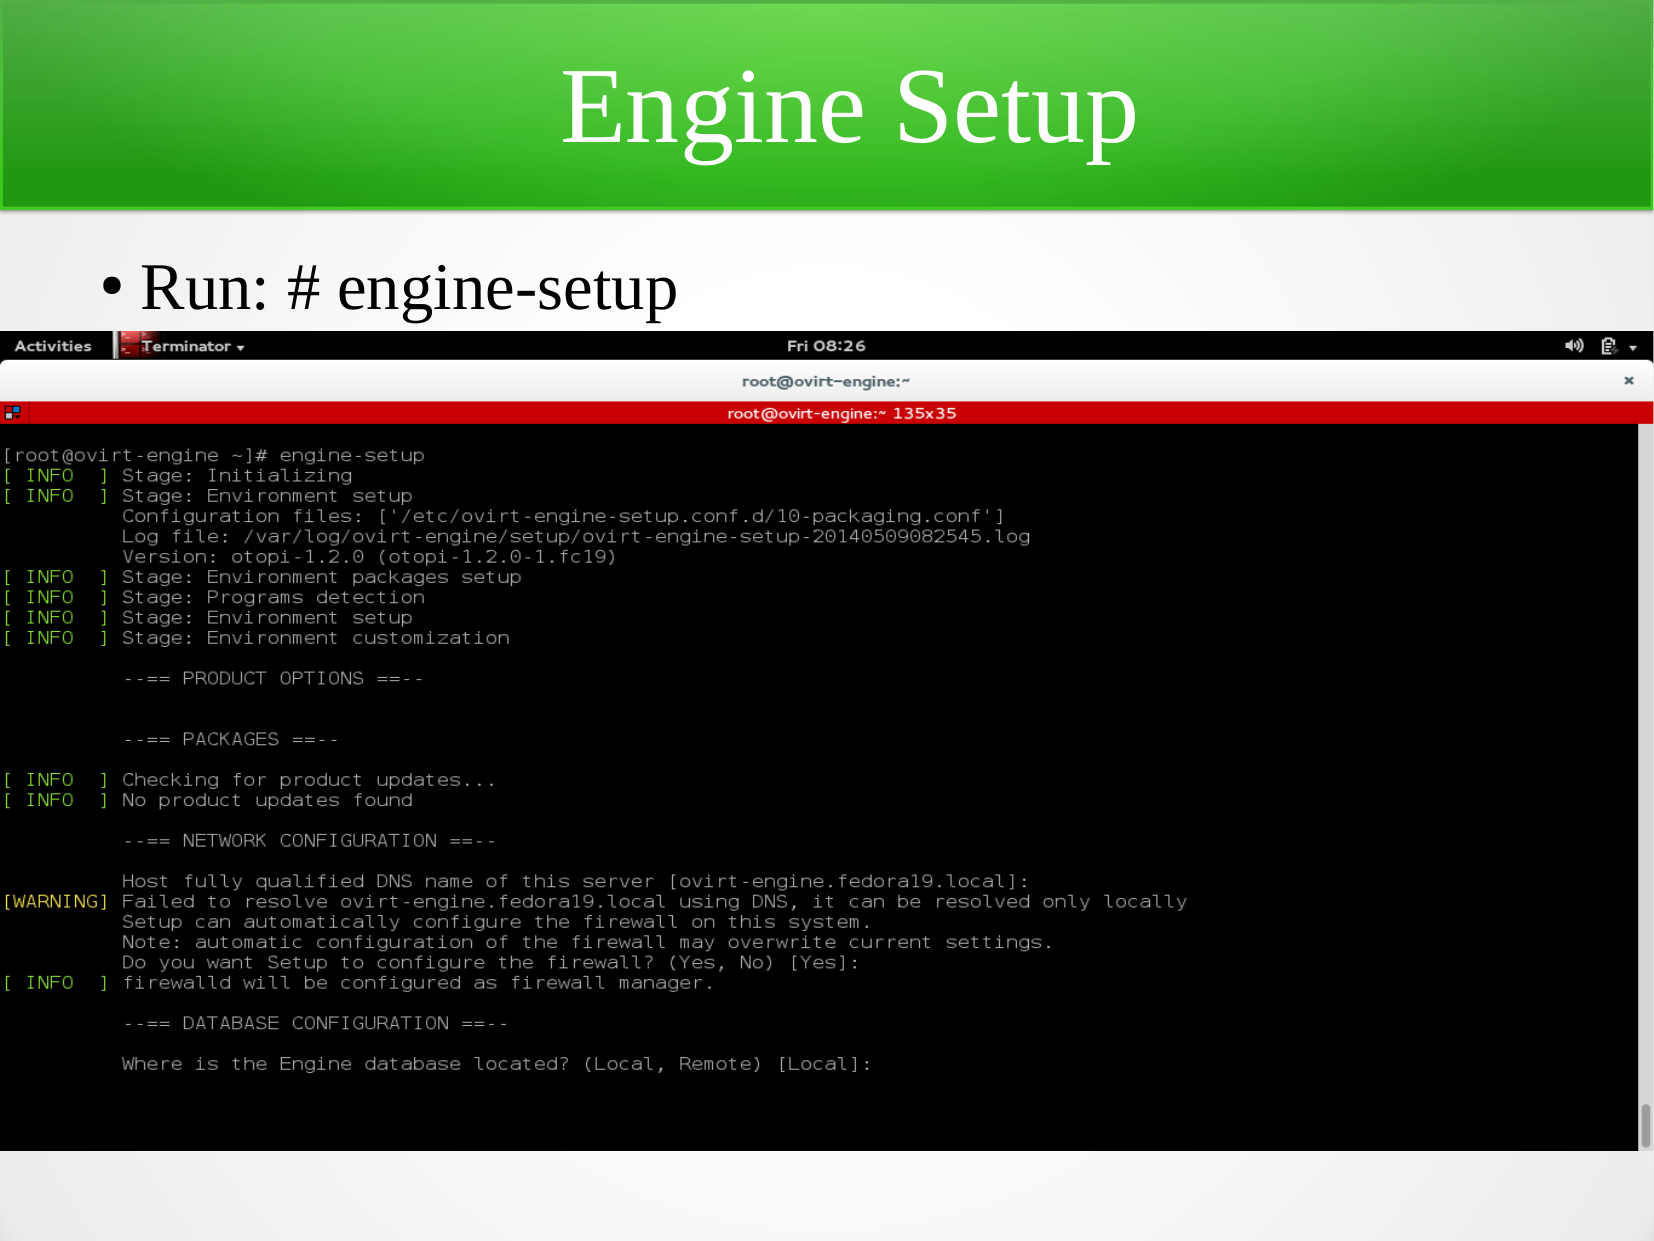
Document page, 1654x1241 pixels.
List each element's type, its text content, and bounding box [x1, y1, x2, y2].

list Run: # engine-setup [82, 1151, 1538, 1163]
list Run: # engine-setup [82, 249, 1538, 331]
title Engine Setup [86, 11, 1576, 200]
picture [0, 331, 1654, 1151]
